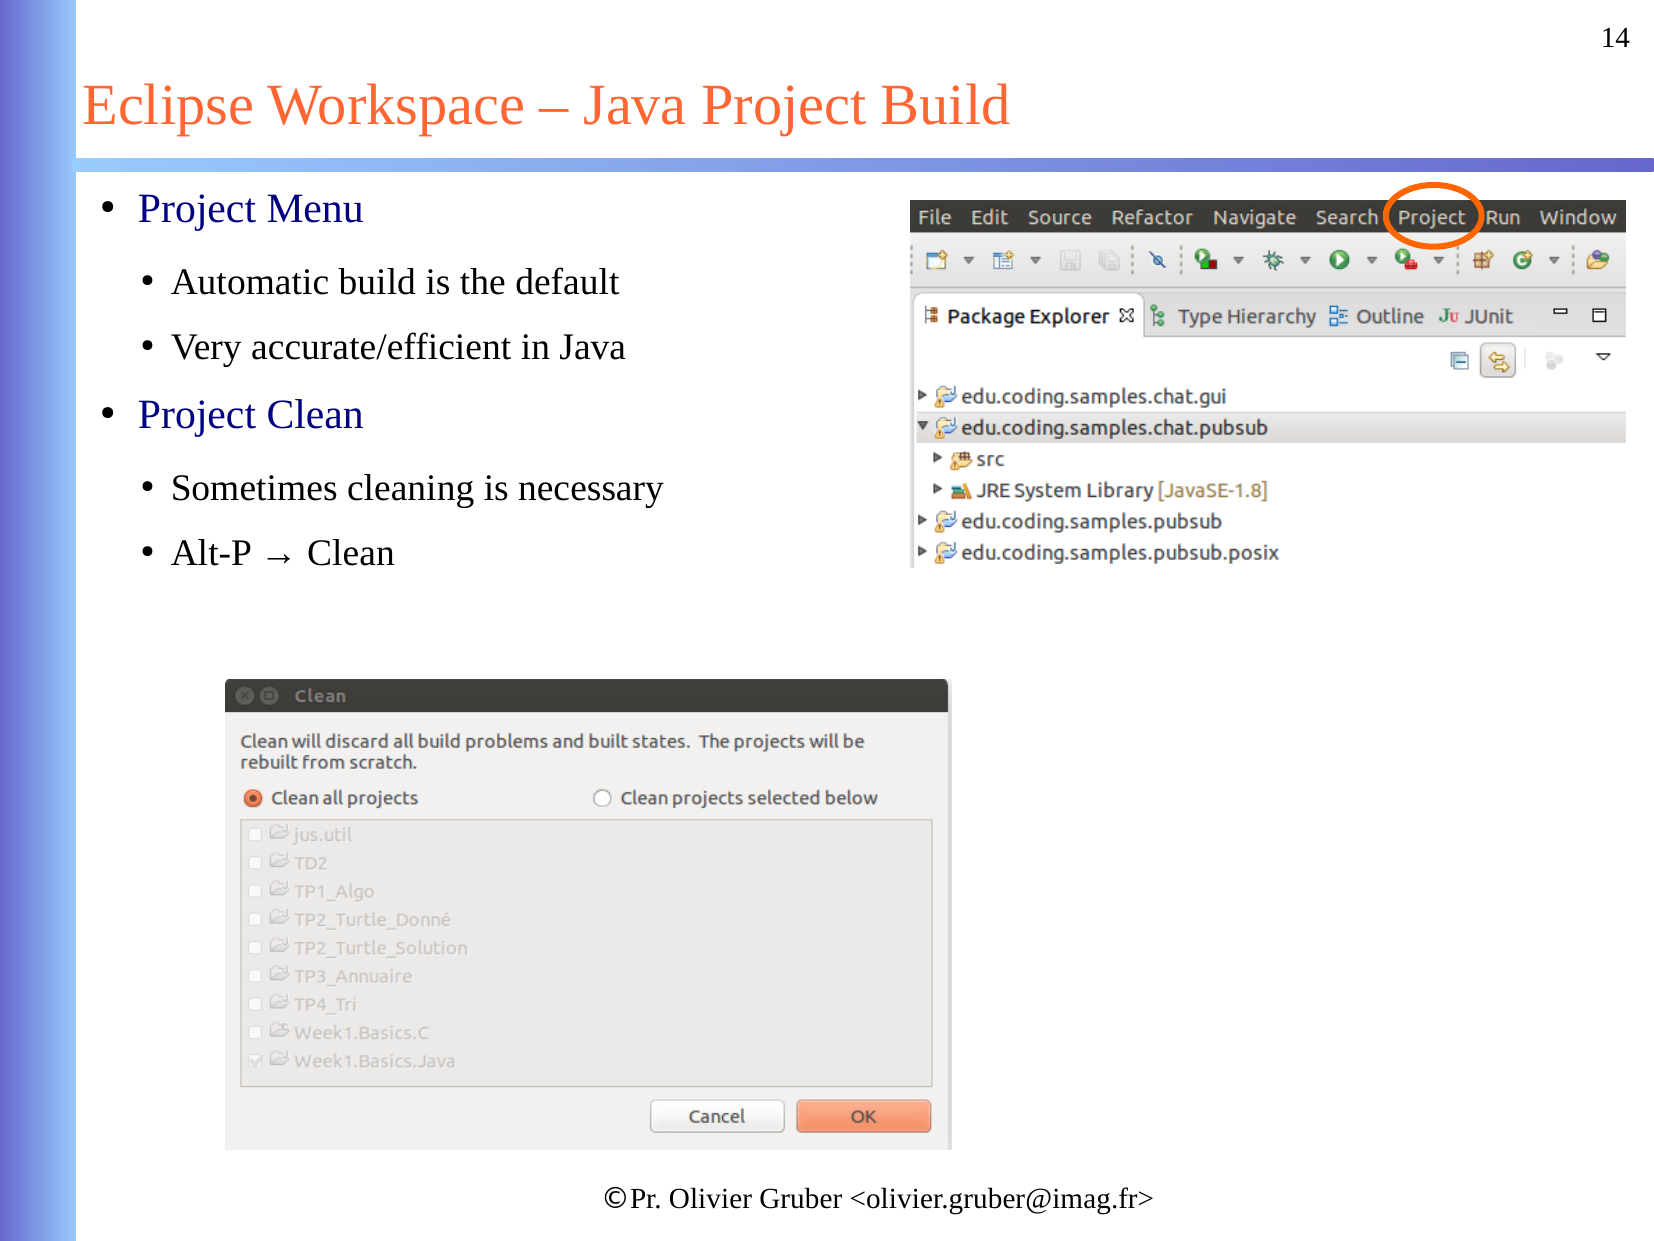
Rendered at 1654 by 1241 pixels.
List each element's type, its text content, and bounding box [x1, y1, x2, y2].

picture [1389, 200, 1478, 243]
list Project Menu Automatic build is the default Very accurate/efficient in Java Project Clean Sometimes cleaning is necessary Alt-P → Clean [82, 185, 1571, 1129]
picture [225, 679, 952, 1150]
picture [910, 200, 1626, 568]
title Eclipse Workspace – Java Project Build [82, 49, 1571, 161]
